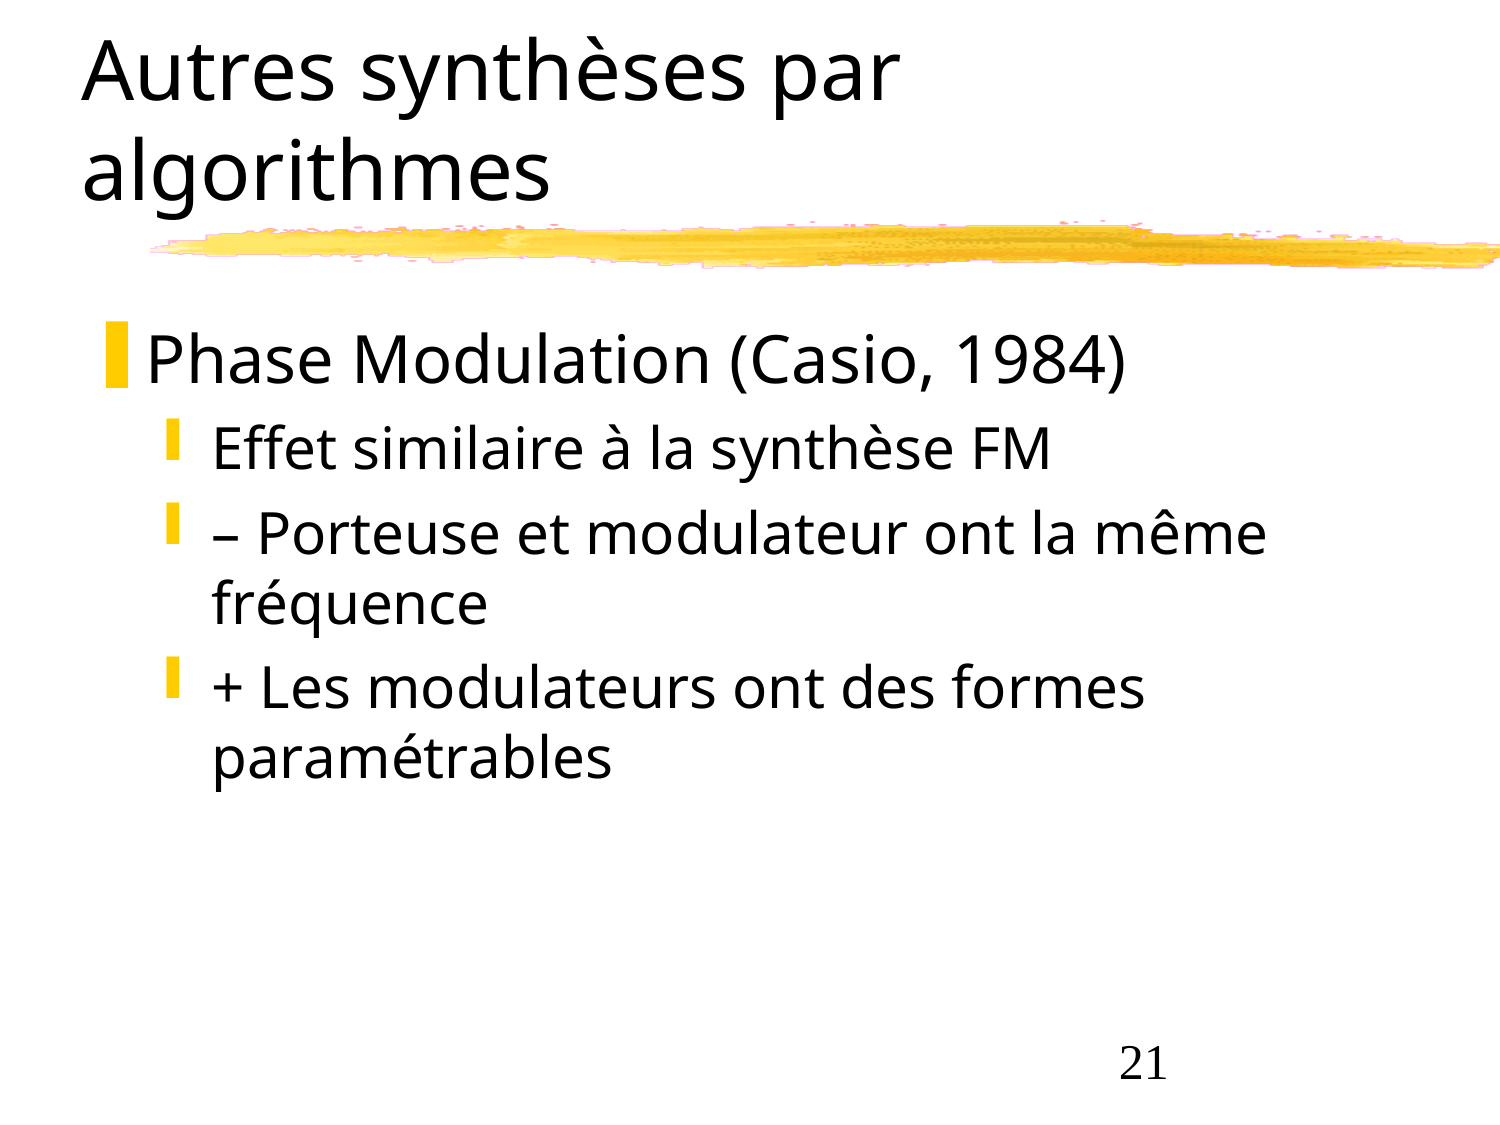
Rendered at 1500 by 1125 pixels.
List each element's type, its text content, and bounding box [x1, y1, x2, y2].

picture [150, 215, 1500, 279]
title Autres synthèses par algorithmes [66, 8, 1342, 225]
list Phase Modulation (Casio, 1984) Effet similaire à la synthèse FM – Porteuse et modulateur ont la même fréquence + Les modulateurs ont des formes paramétrables [74, 309, 1417, 994]
